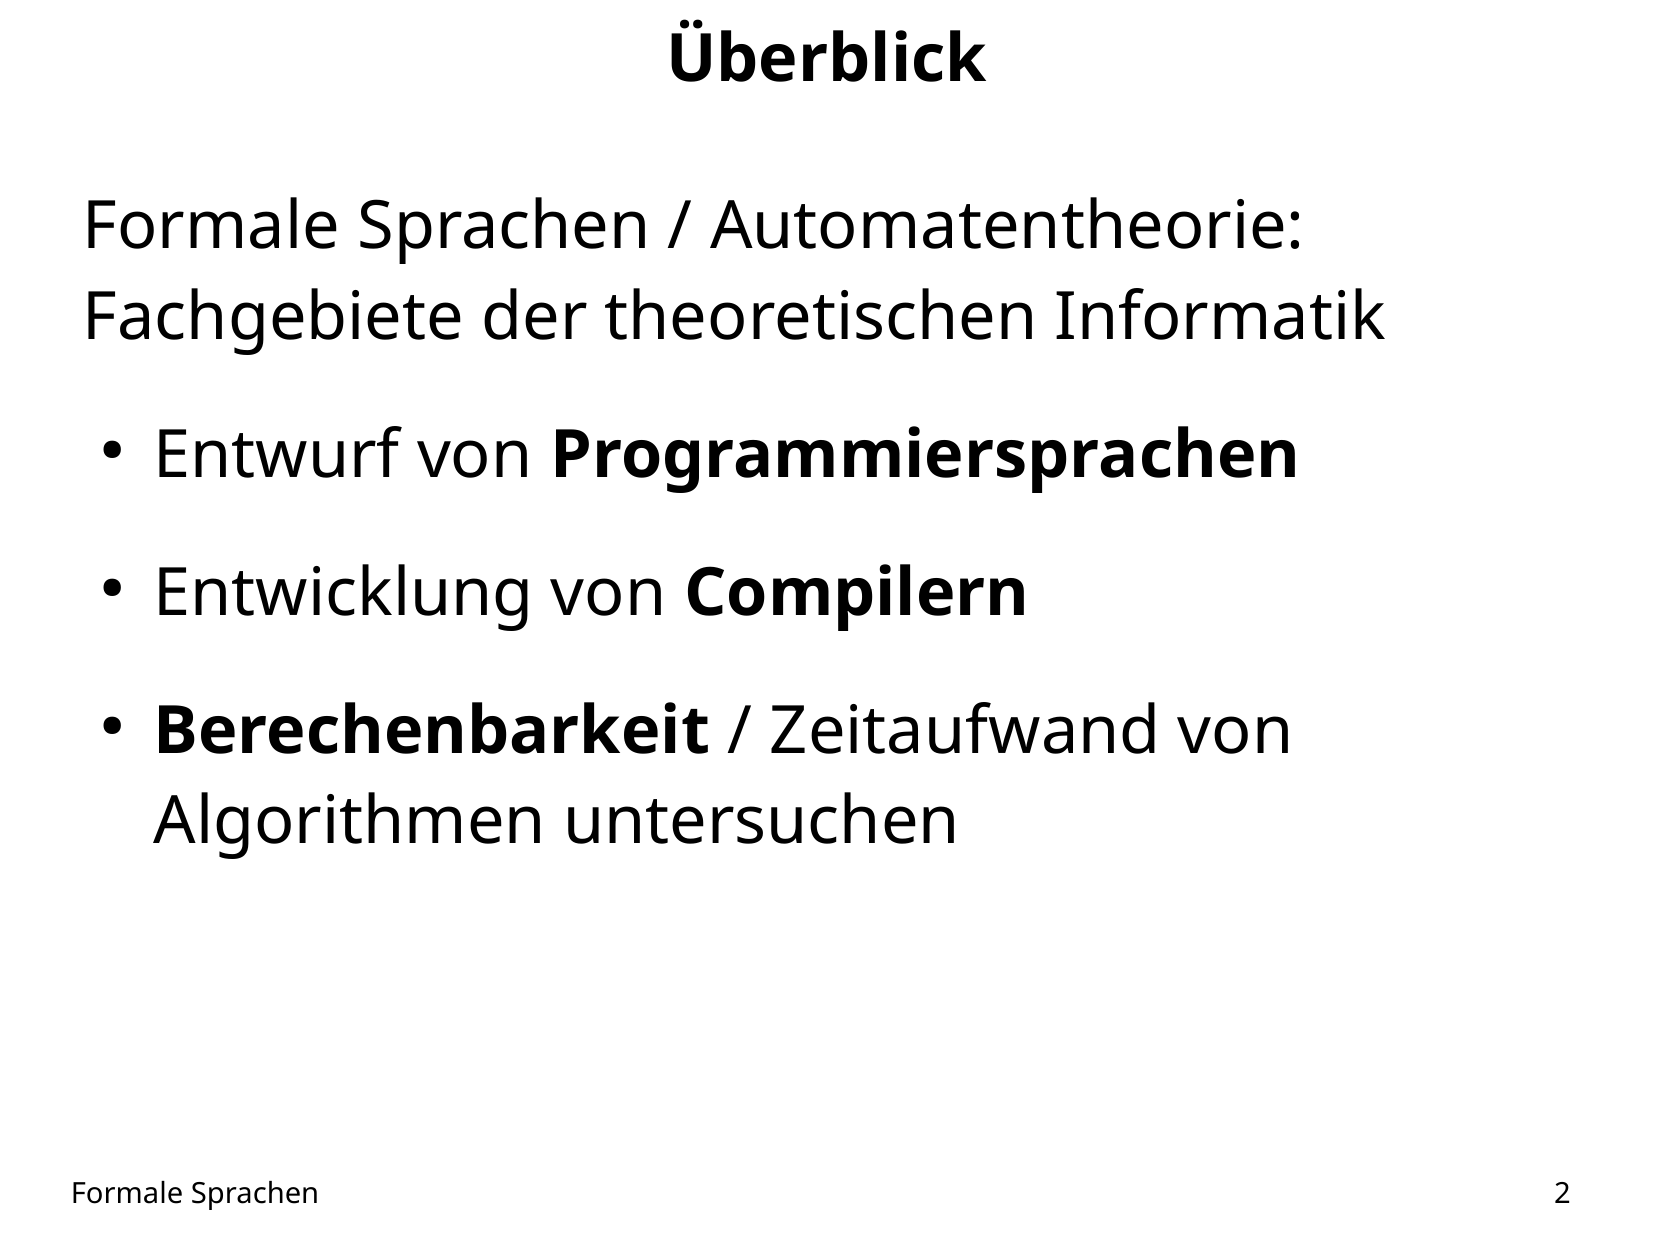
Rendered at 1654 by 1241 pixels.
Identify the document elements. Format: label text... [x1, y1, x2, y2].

list Formale Sprachen / Automatentheorie: Fachgebiete der theoretischen Informatik Entwurf von Programmiersprachen Entwicklung von Compilern Berechenbarkeit / Zeitaufwand von Algorithmen untersuchen [82, 177, 1571, 1123]
title Überblick [0, 5, 1654, 107]
